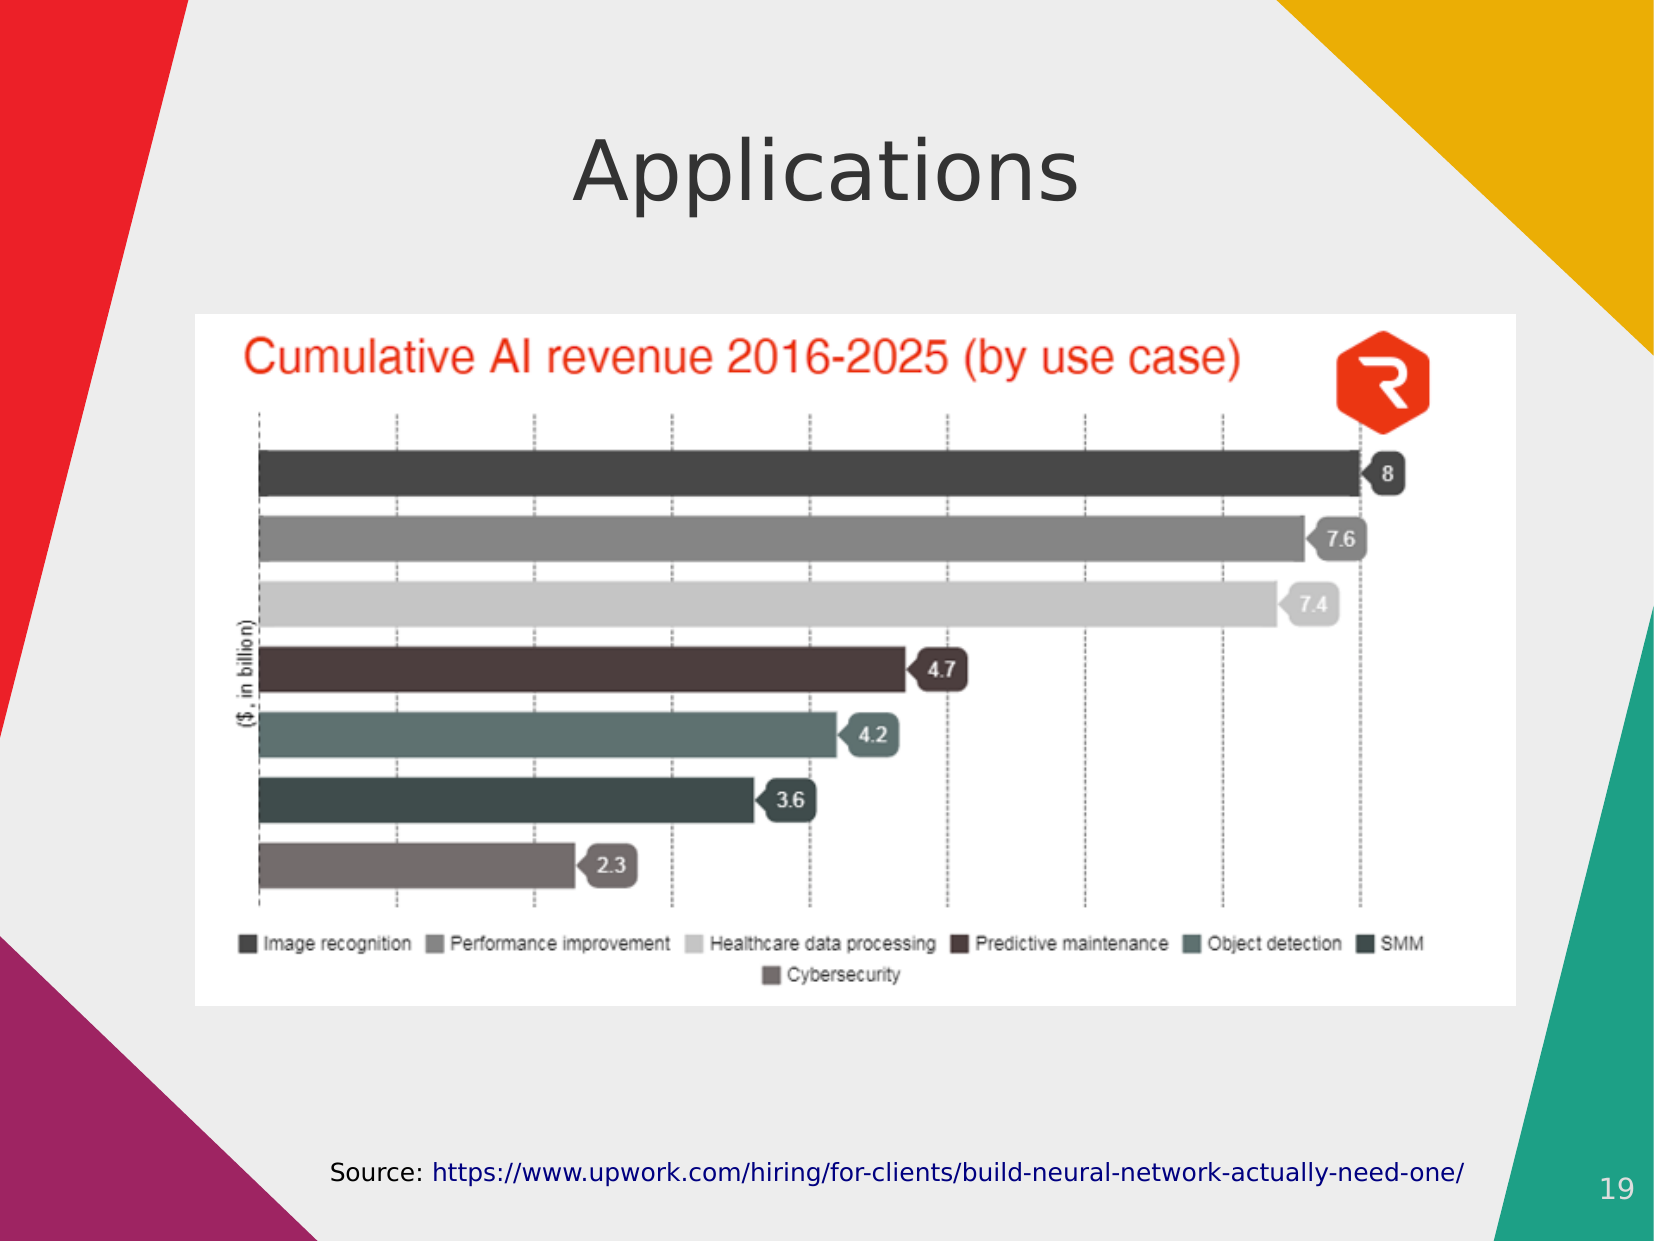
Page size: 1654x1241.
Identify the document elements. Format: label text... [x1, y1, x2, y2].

title Applications [114, 73, 1539, 271]
picture [195, 314, 1516, 1007]
text_box Source: https://www.upwork.com/hiring/for-clients/build-neural-network-actually-need-one/ [315, 1150, 1654, 1239]
